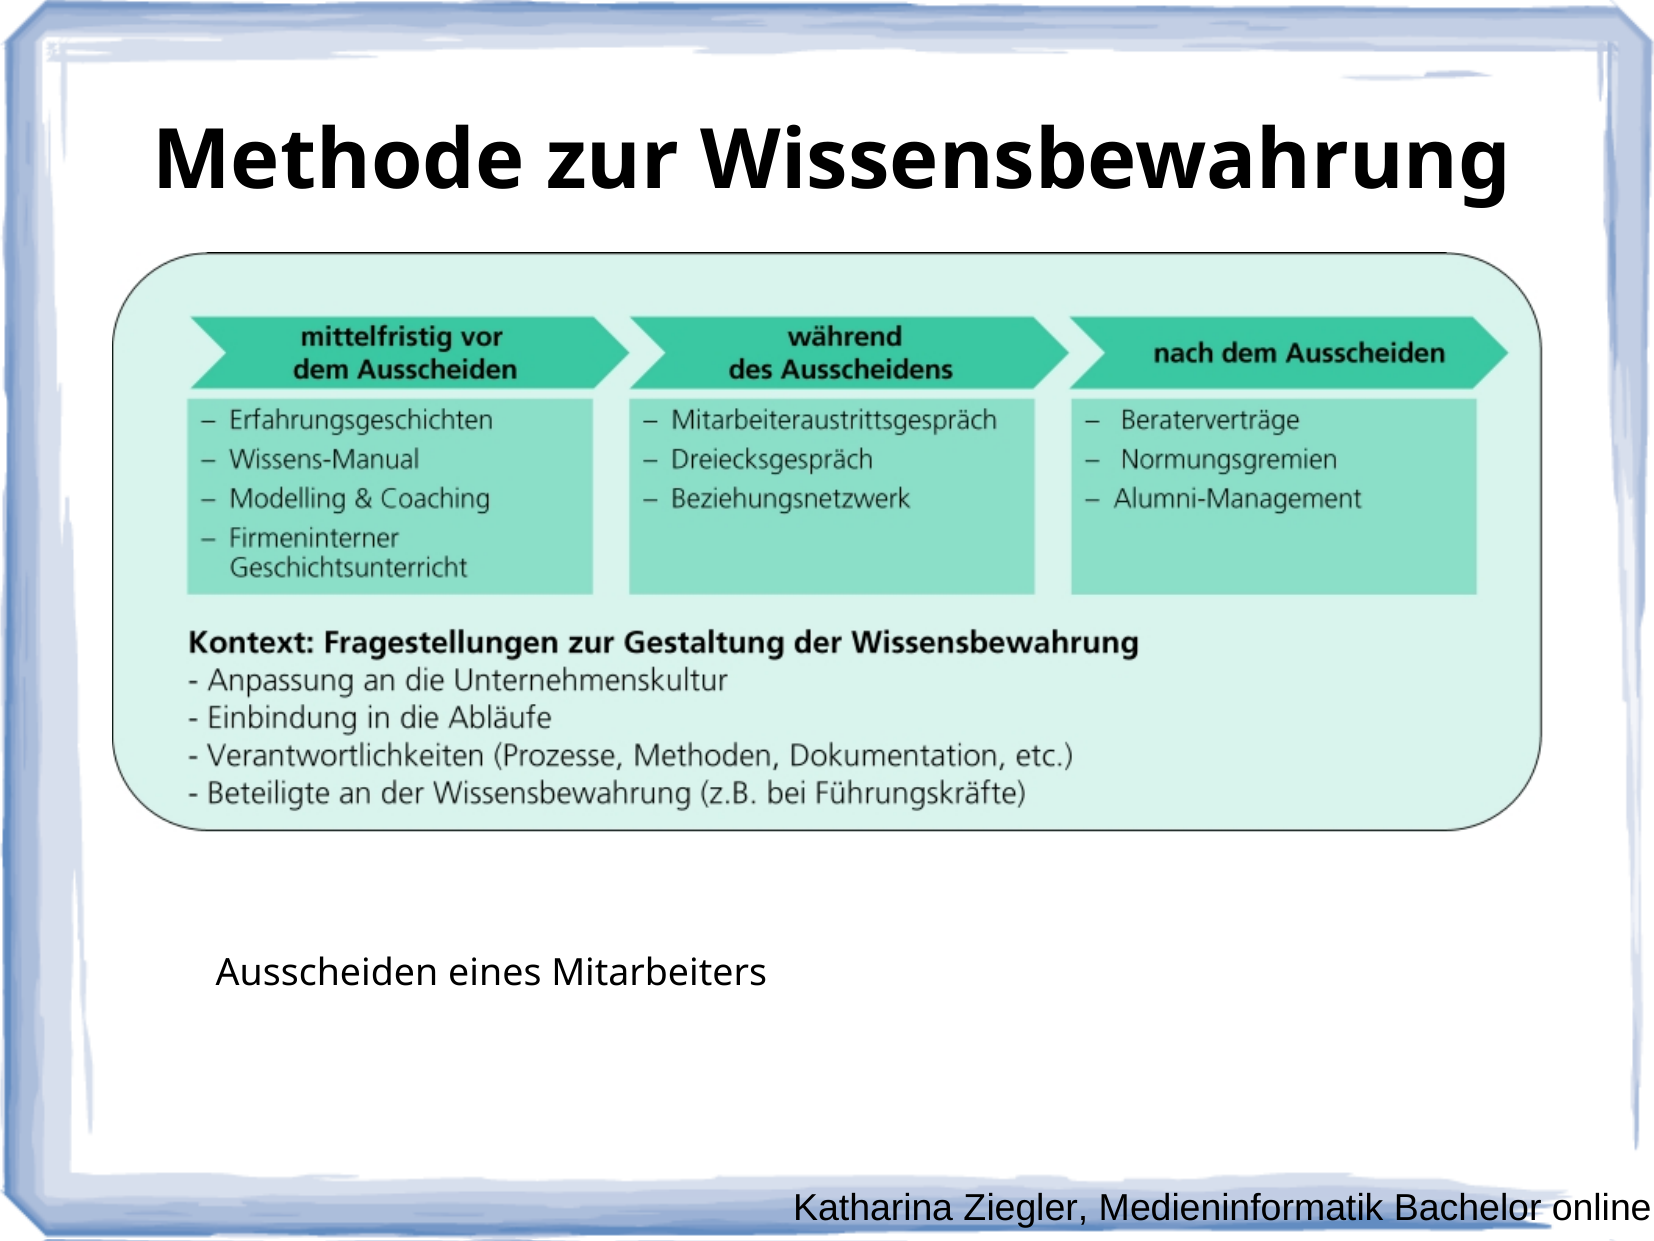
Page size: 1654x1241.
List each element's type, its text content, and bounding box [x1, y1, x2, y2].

picture [0, 0, 1654, 1241]
text_box Ausscheiden eines Mitarbeiters [200, 944, 750, 1002]
title Methode zur Wissensbewahrung [82, 49, 1571, 257]
text_box Katharina Ziegler, Medieninformatik Bachelor online [749, 1176, 1654, 1241]
